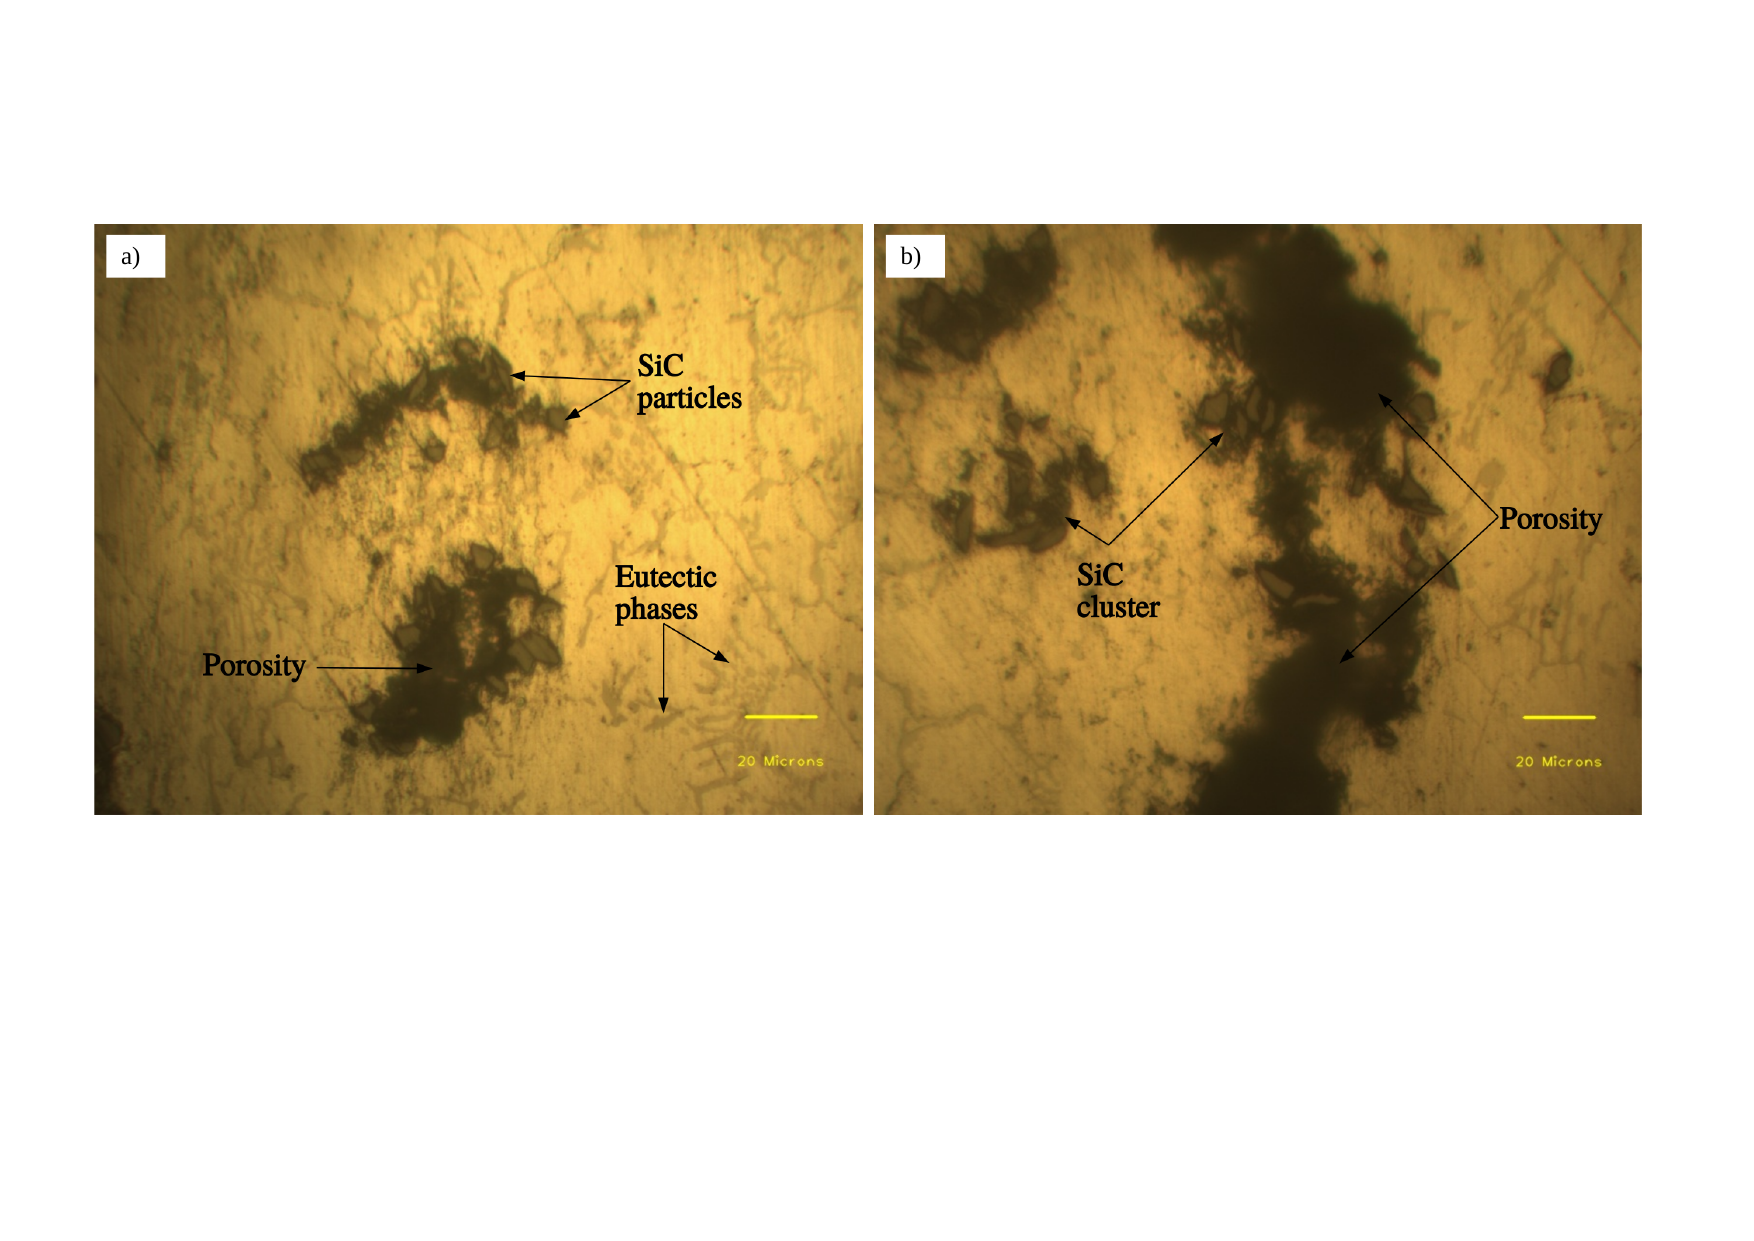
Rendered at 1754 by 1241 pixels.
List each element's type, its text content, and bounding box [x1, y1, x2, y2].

picture [874, 224, 1642, 815]
text_box a) [106, 234, 166, 278]
picture [94, 224, 863, 815]
text_box b) [885, 234, 945, 278]
